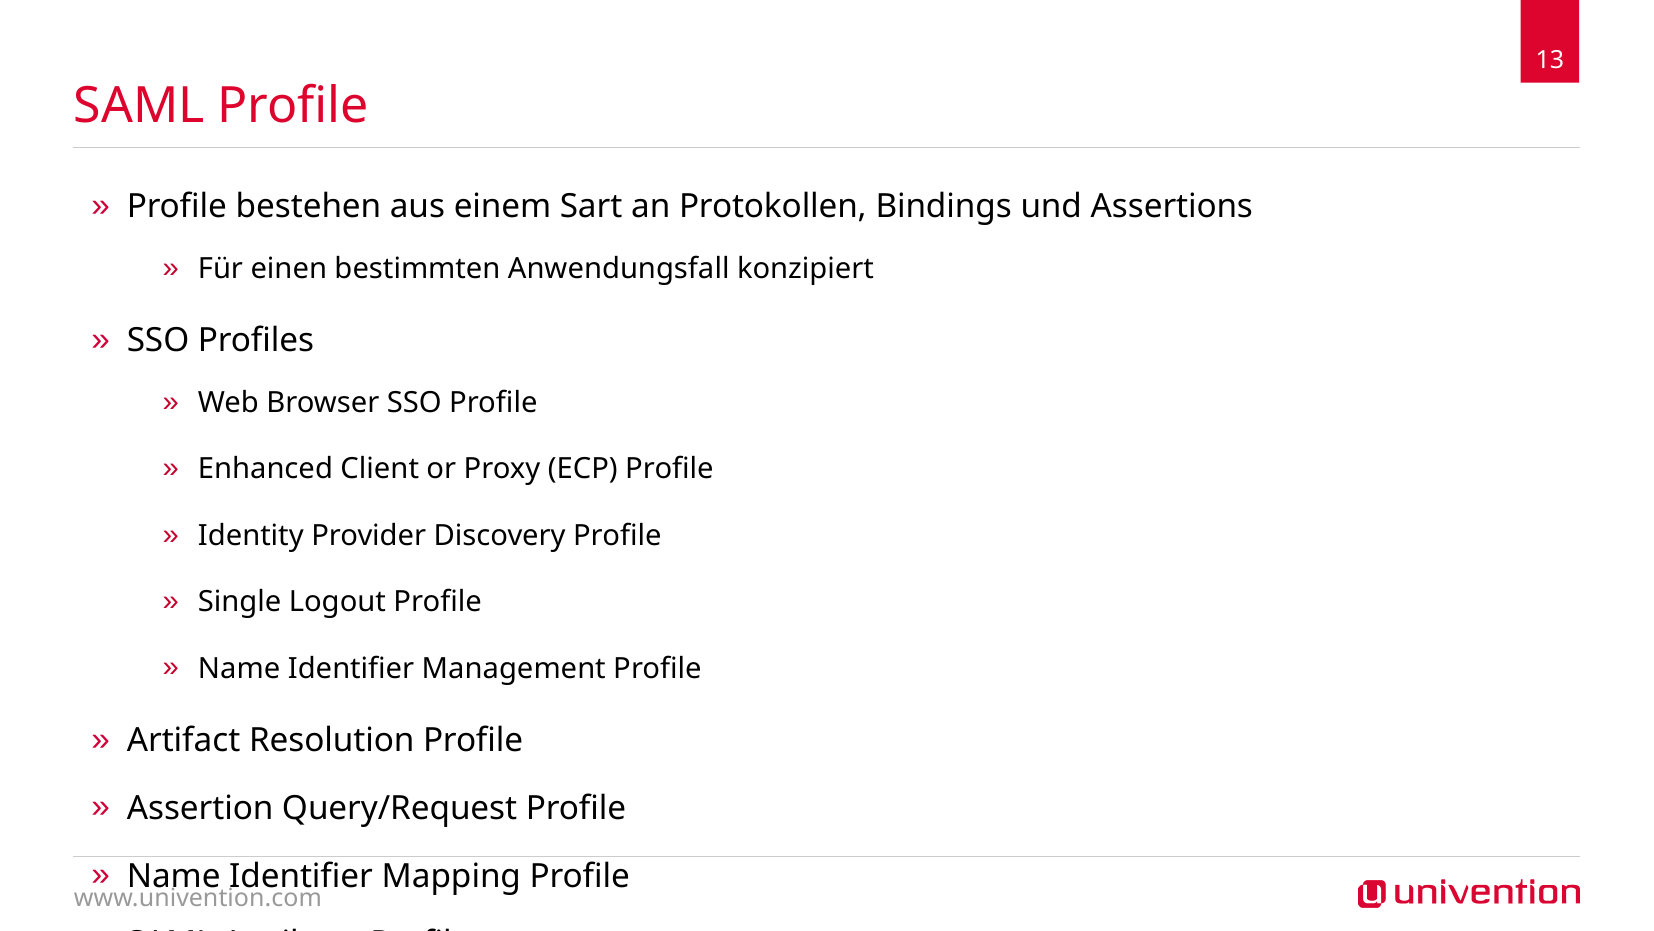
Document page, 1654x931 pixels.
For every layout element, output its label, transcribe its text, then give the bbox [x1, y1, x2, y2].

picture [1358, 879, 1580, 908]
title SAML Profile [73, 59, 1580, 148]
list Profile bestehen aus einem Sart an Protokollen, Bindings und Assertions Für einen bestimmten Anwendungsfall konzipiert SSO Profiles Web Browser SSO Profile Enhanced Client or Proxy (ECP) Profile Identity Provider Discovery Profile Single Logout Profile Name Identifier Management Profile Artifact Resolution Profile Assertion Query/Request Profile Name Identifier Mapping Profile SAML Attribute Profiles [73, 159, 1580, 751]
